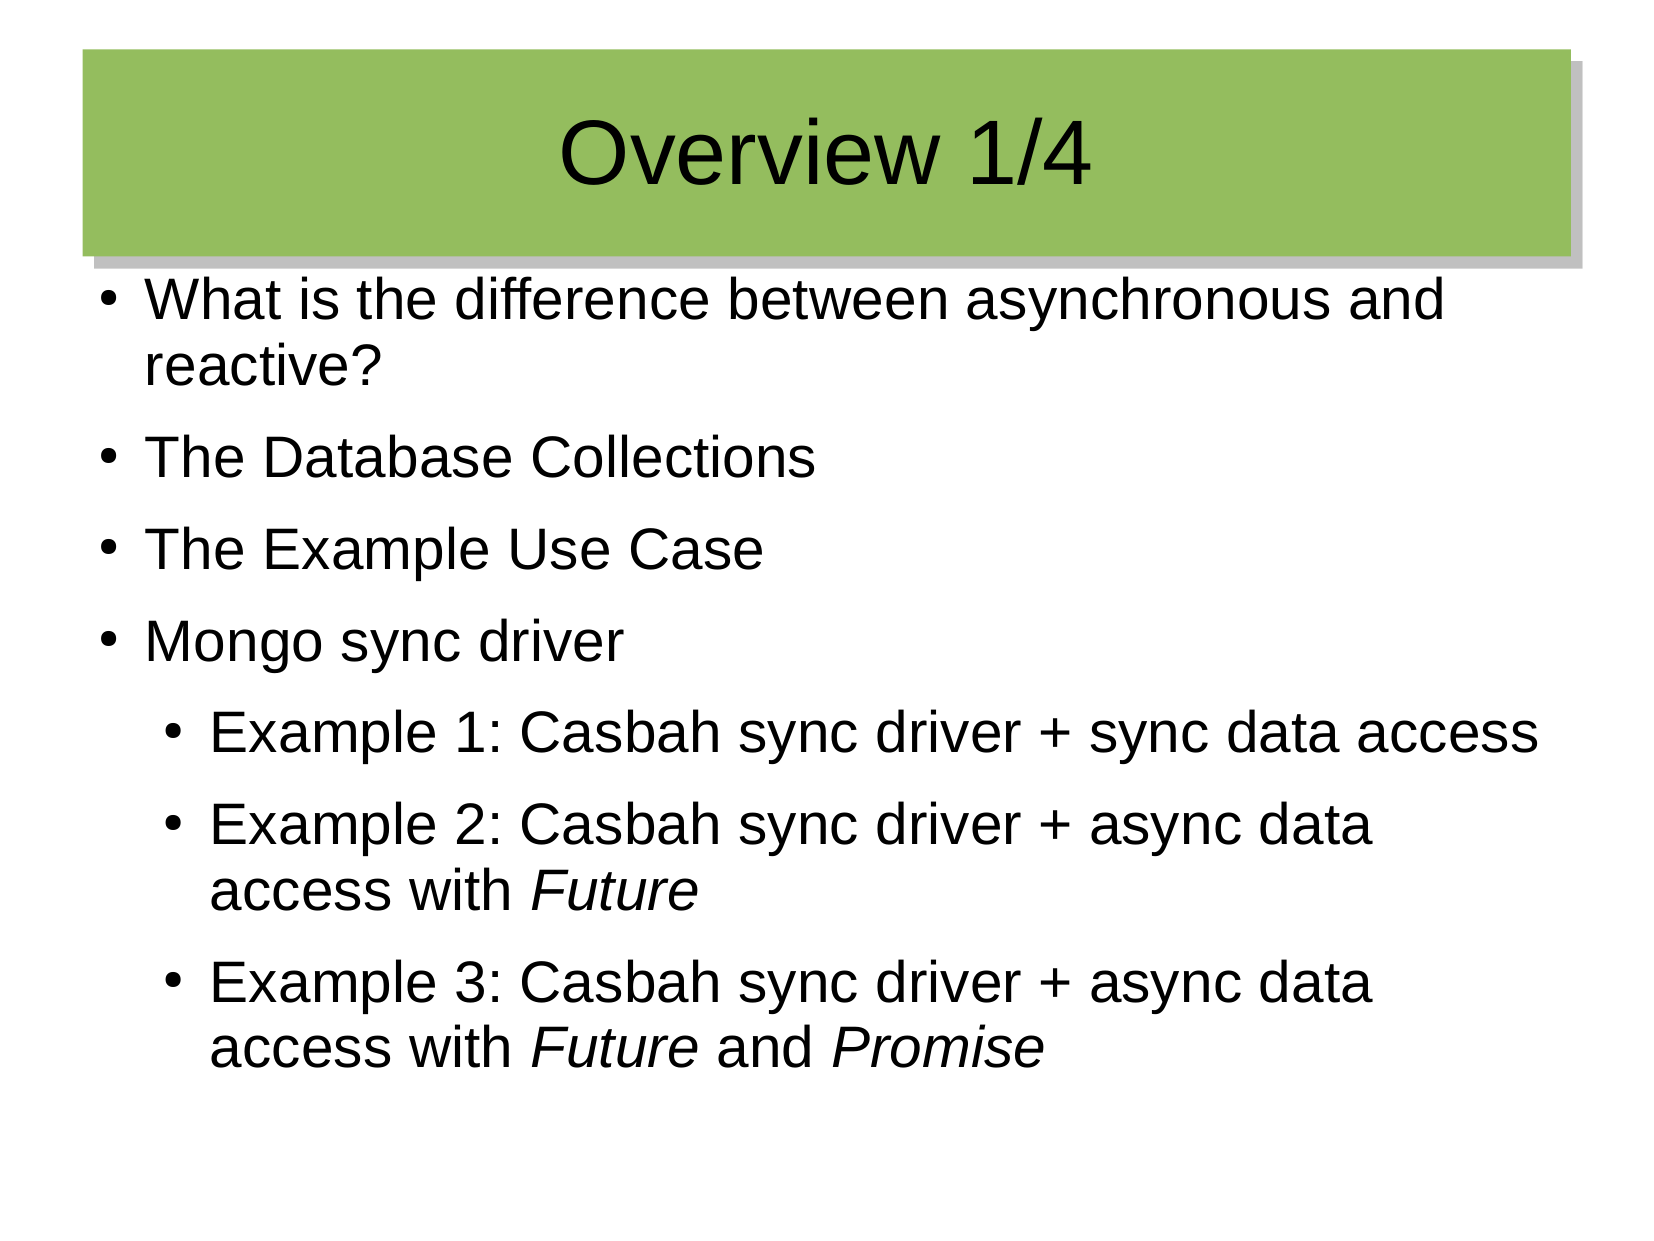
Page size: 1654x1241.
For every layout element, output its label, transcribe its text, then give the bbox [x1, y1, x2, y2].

list What is the difference between asynchronous and reactive? The Database Collections The Example Use Case Mongo sync driver Example 1: Casbah sync driver + sync data access Example 2: Casbah sync driver + async data access with Future Example 3: Casbah sync driver + async data access with Future and Promise [82, 266, 1571, 1099]
title Overview 1/4 [82, 49, 1571, 257]
